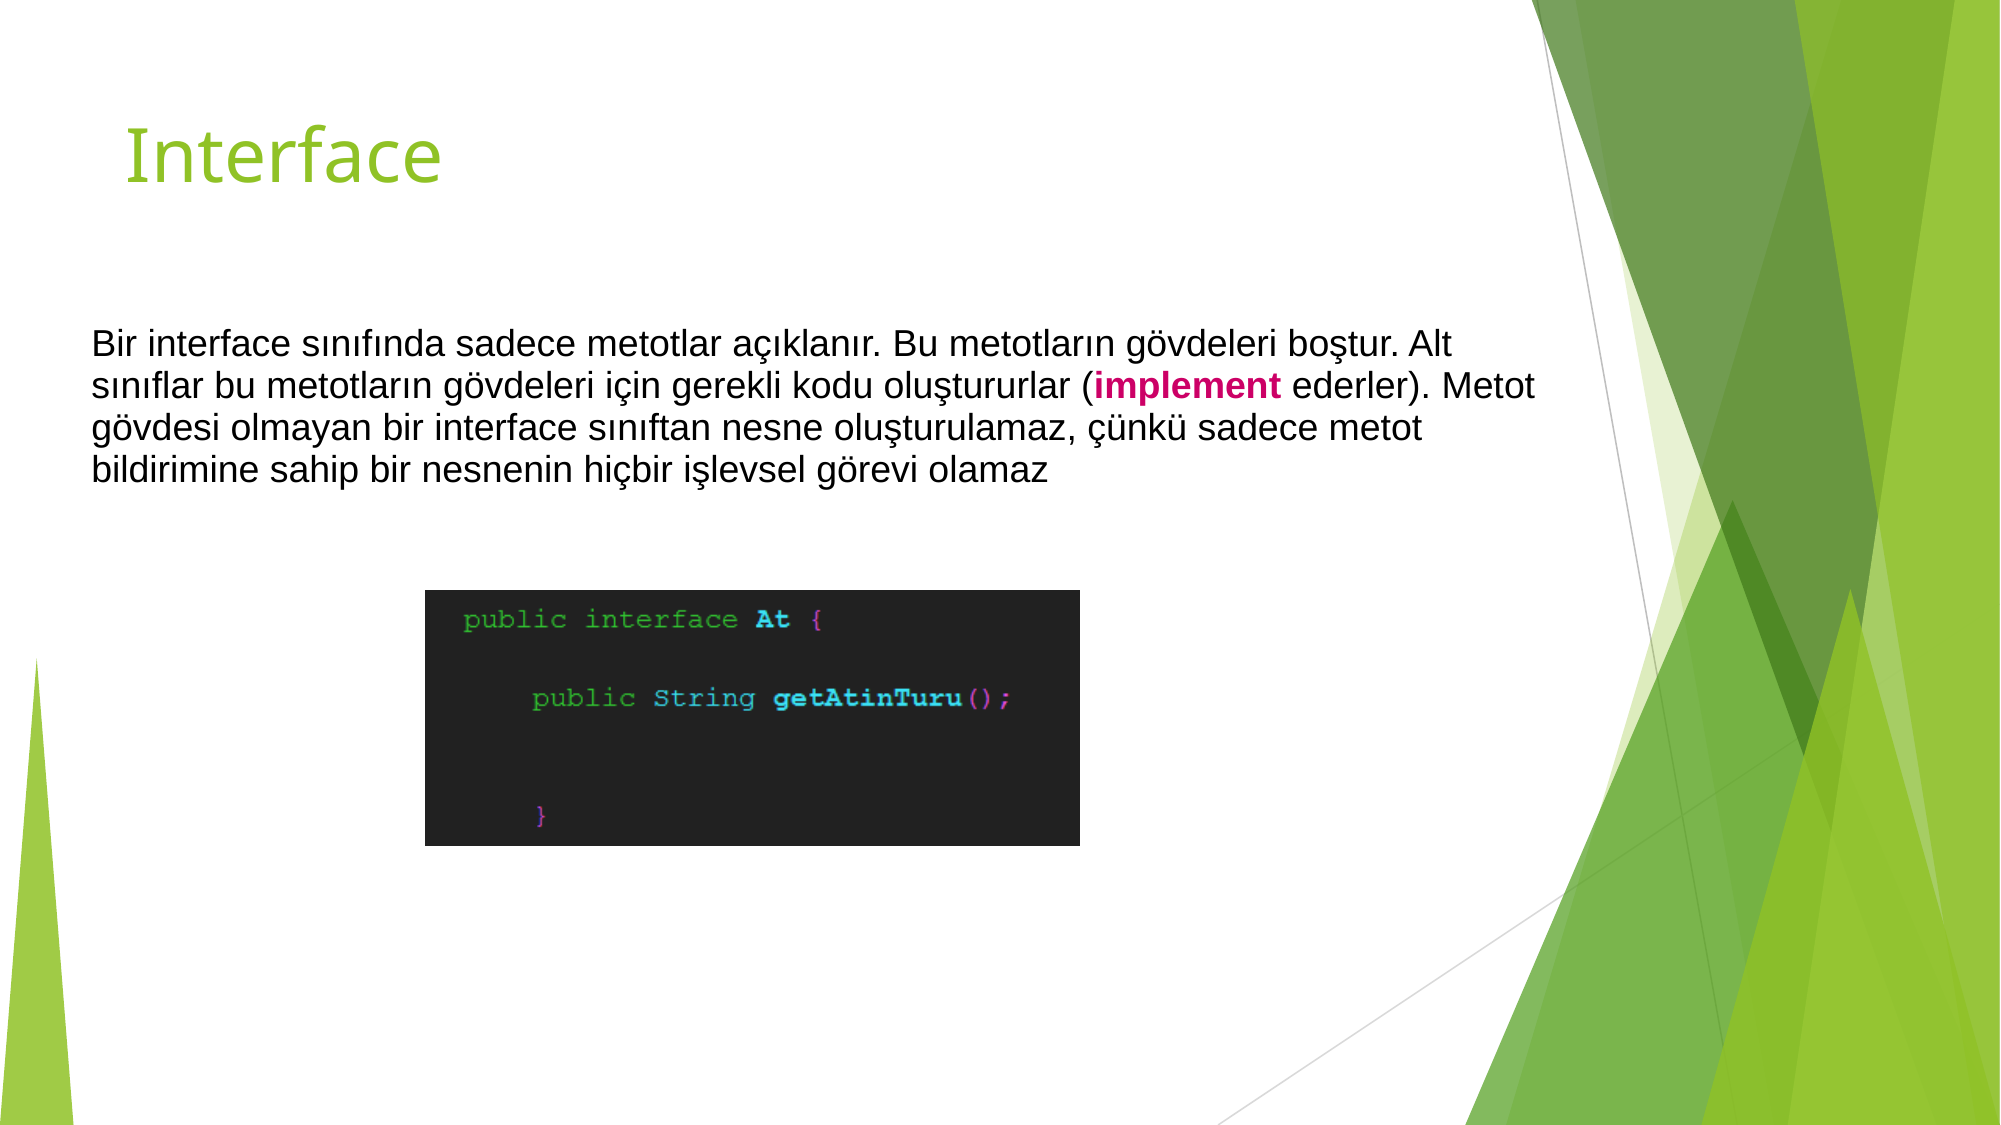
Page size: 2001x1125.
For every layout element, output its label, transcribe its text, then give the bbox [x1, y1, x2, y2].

text_box Bir interface sınıfında sadece metotlar açıklanır. Bu metotların gövdeleri boştur. Alt sınıflar bu metotların gövdeleri için gerekli kodu oluştururlar (implement ederler). Metot gövdesi olmayan bir interface sınıftan nesne oluşturulamaz, çünkü sadece metot bildirimine sahip bir nesnenin hiçbir işlevsel görevi olamaz [76, 314, 1554, 650]
picture [425, 590, 1080, 846]
title Interface [111, 99, 1522, 200]
text_box [59, 163, 1719, 791]
